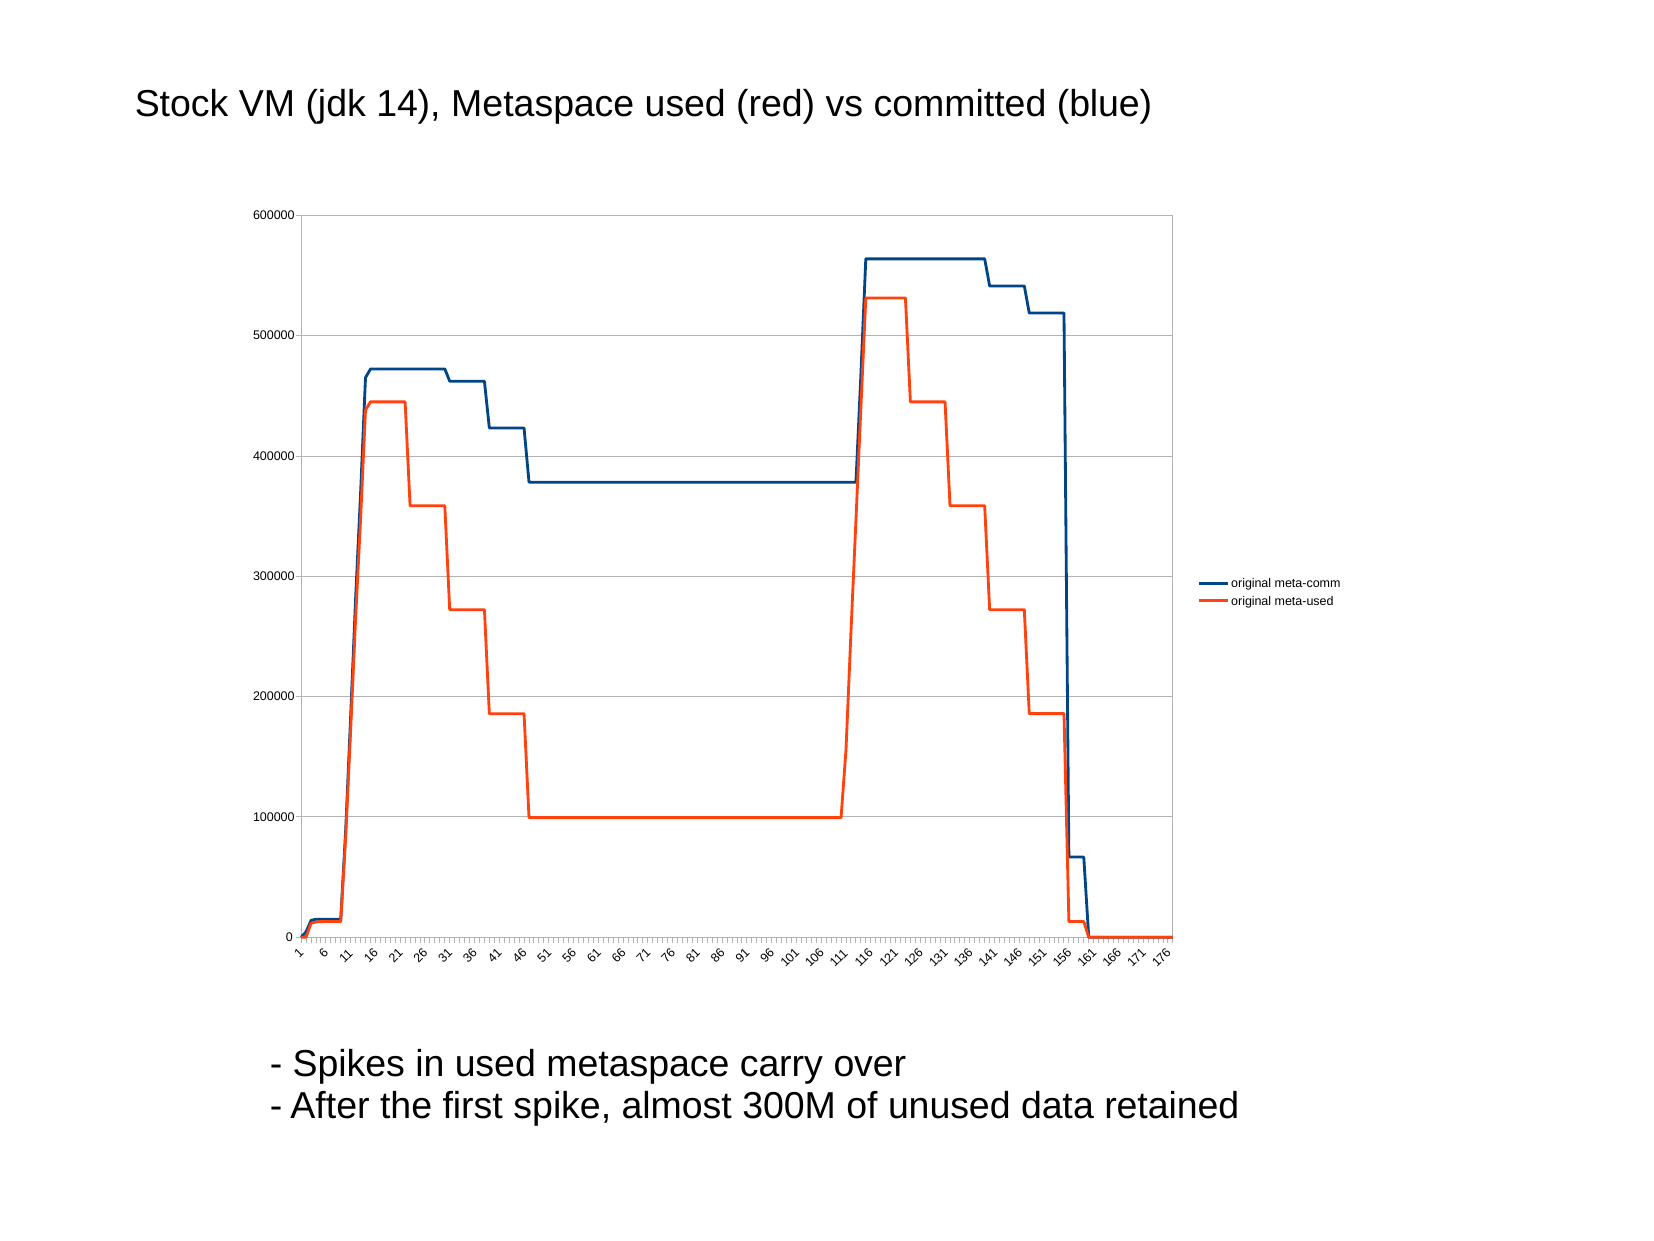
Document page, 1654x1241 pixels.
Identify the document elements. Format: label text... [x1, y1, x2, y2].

text_box - Spikes in used metaspace carry over - After the first spike, almost 300M of unused data retained [255, 1035, 1255, 1134]
text_box Stock VM (jdk 14), Metaspace used (red) vs committed (blue) [120, 75, 1168, 132]
picture [230, 195, 1351, 991]
